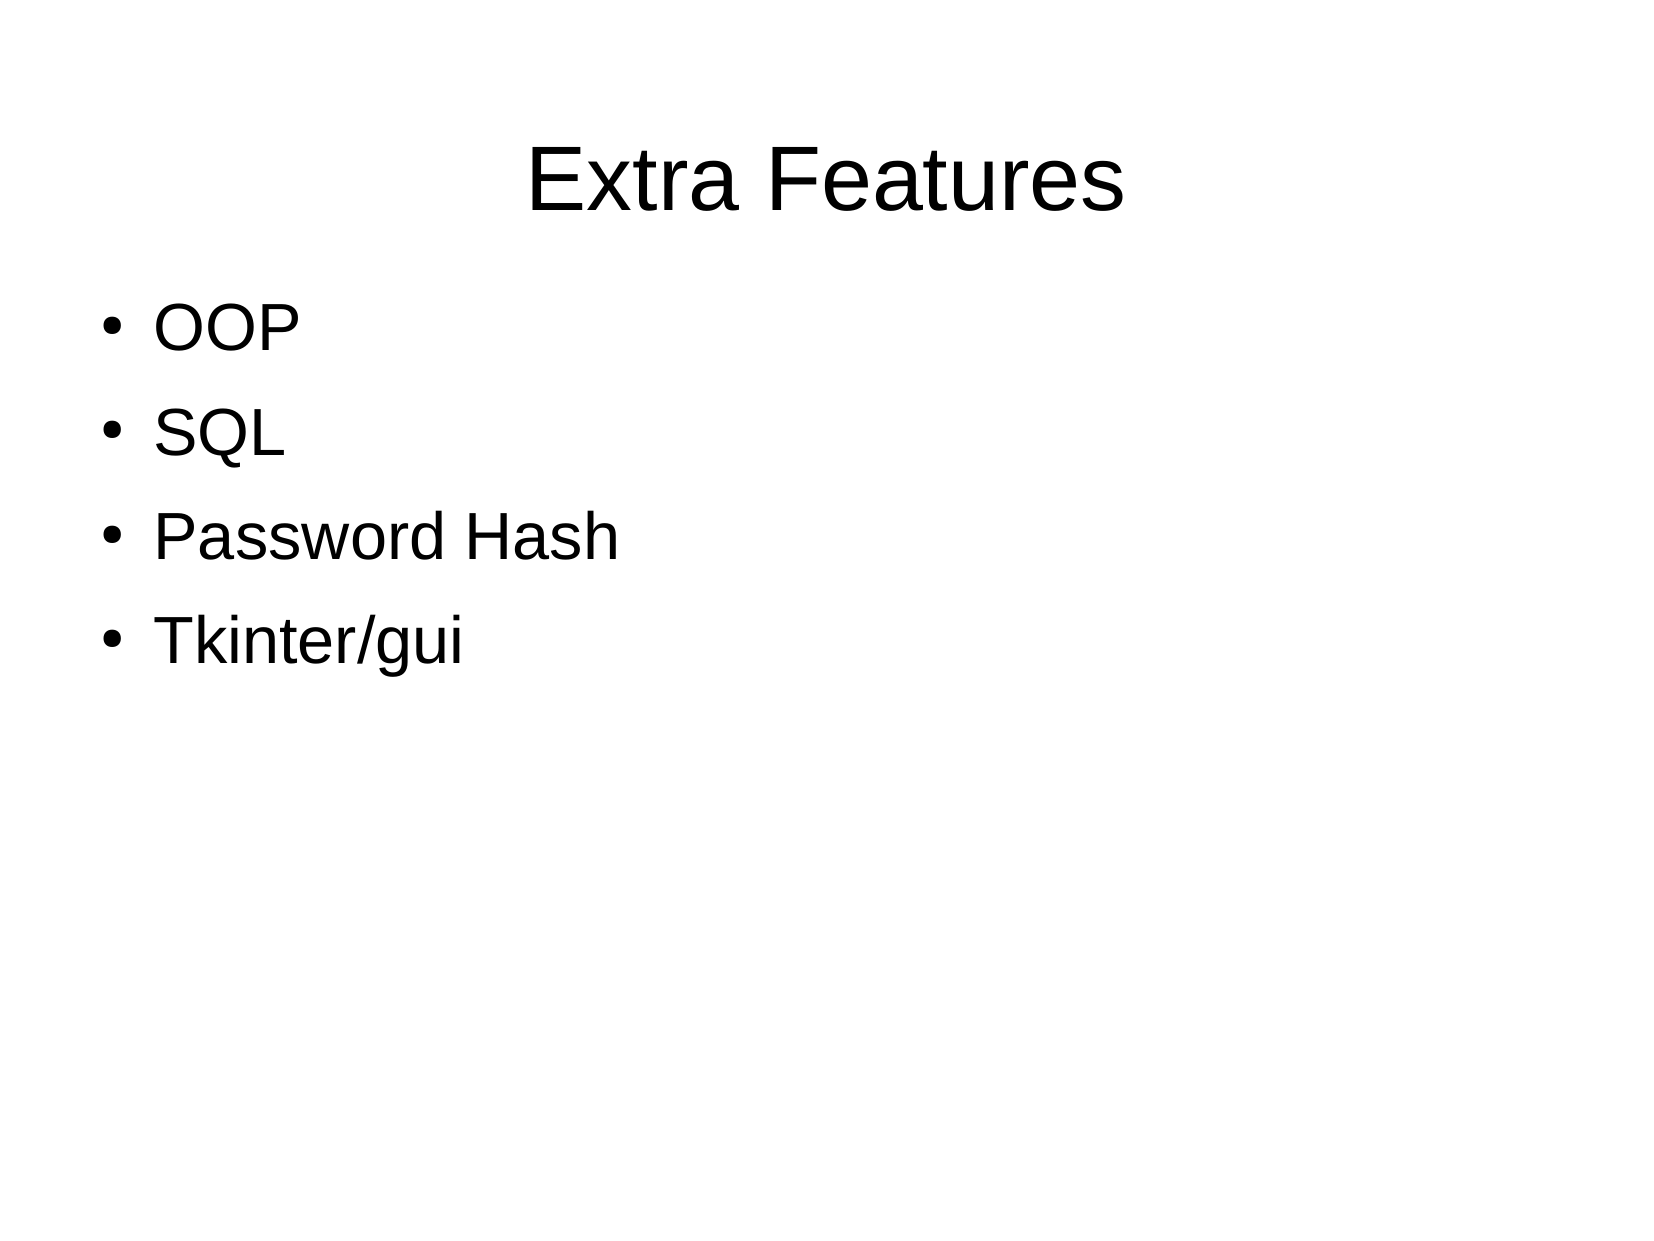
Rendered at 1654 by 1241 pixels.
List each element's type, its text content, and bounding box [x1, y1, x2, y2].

title Extra Features [82, 75, 1571, 283]
list OOP SQL Password Hash Tkinter/gui [82, 290, 1571, 1010]
